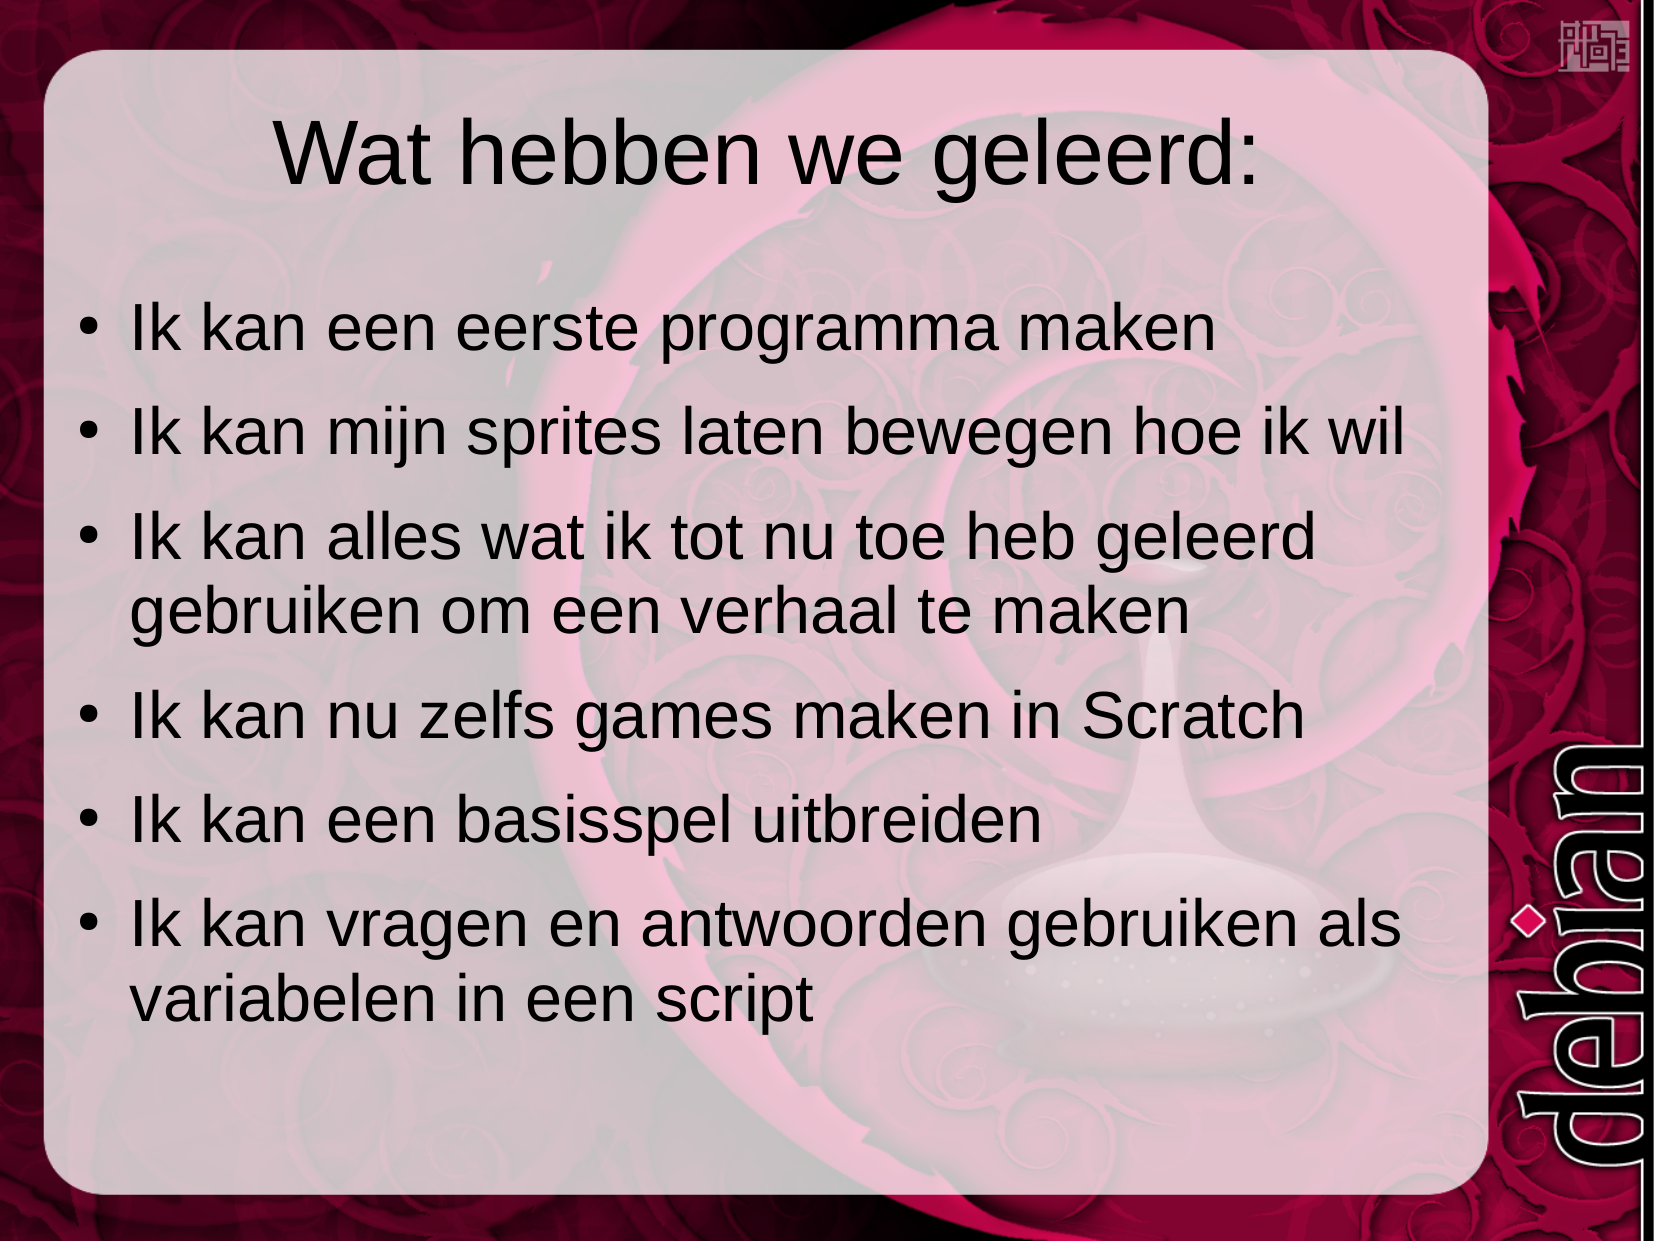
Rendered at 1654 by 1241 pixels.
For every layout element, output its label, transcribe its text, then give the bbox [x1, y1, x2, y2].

title Wat hebben we geleerd: [59, 49, 1477, 257]
picture [0, 0, 1654, 1241]
list [59, 290, 1477, 1109]
